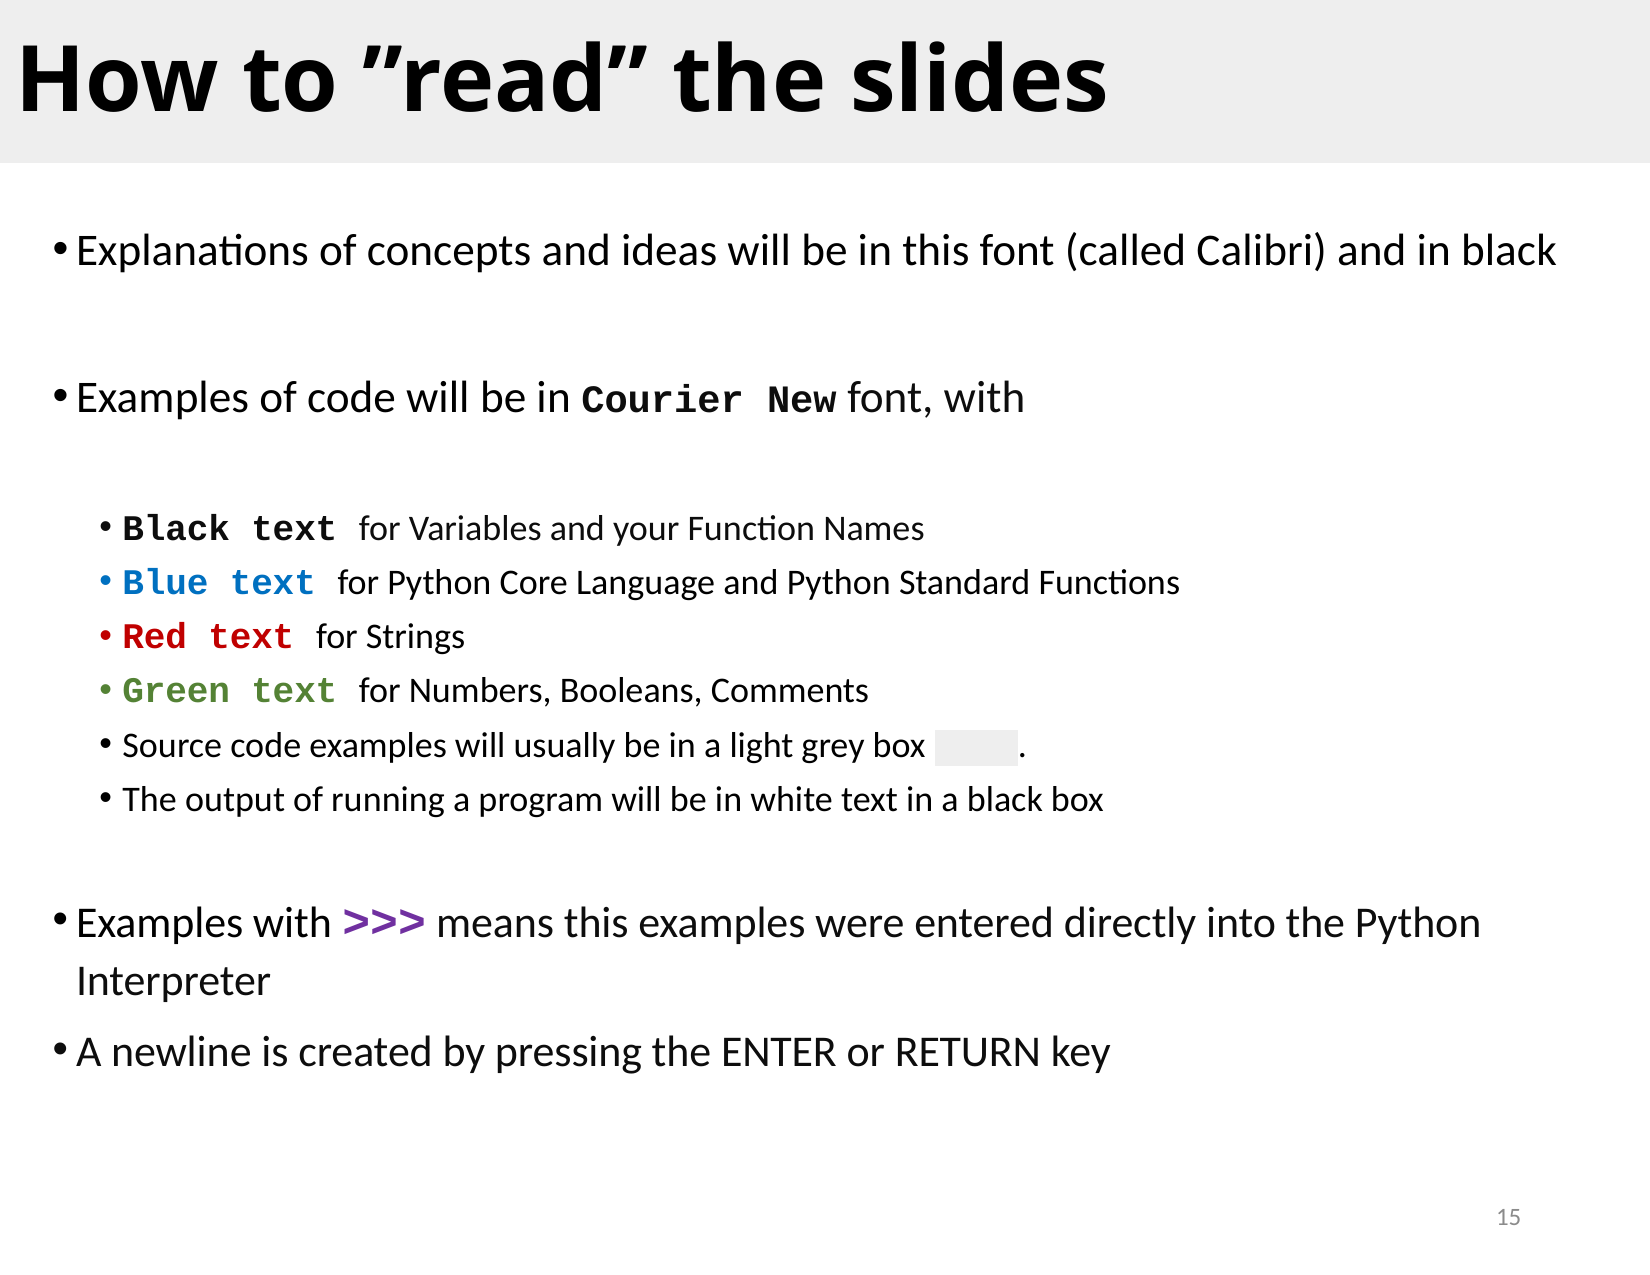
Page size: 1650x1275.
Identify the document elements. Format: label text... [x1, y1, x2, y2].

title How to ”read” the slides [0, 0, 1650, 163]
list Explanations of concepts and ideas will be in this font (called Calibri) and in black Examples of code will be in Courier New font, with Black text for Variables and your Function Names Blue text for Python Core Language and Python Standard Functions Red text for Strings Green text for Numbers, Booleans, Comments Source code examples will usually be in a light grey box . The output of running a program will be in white text in a black box Examples with >>> means this examples were entered directly into the Python Interpreter A newline is created by pressing the ENTER or RETURN key [37, 207, 1595, 1149]
